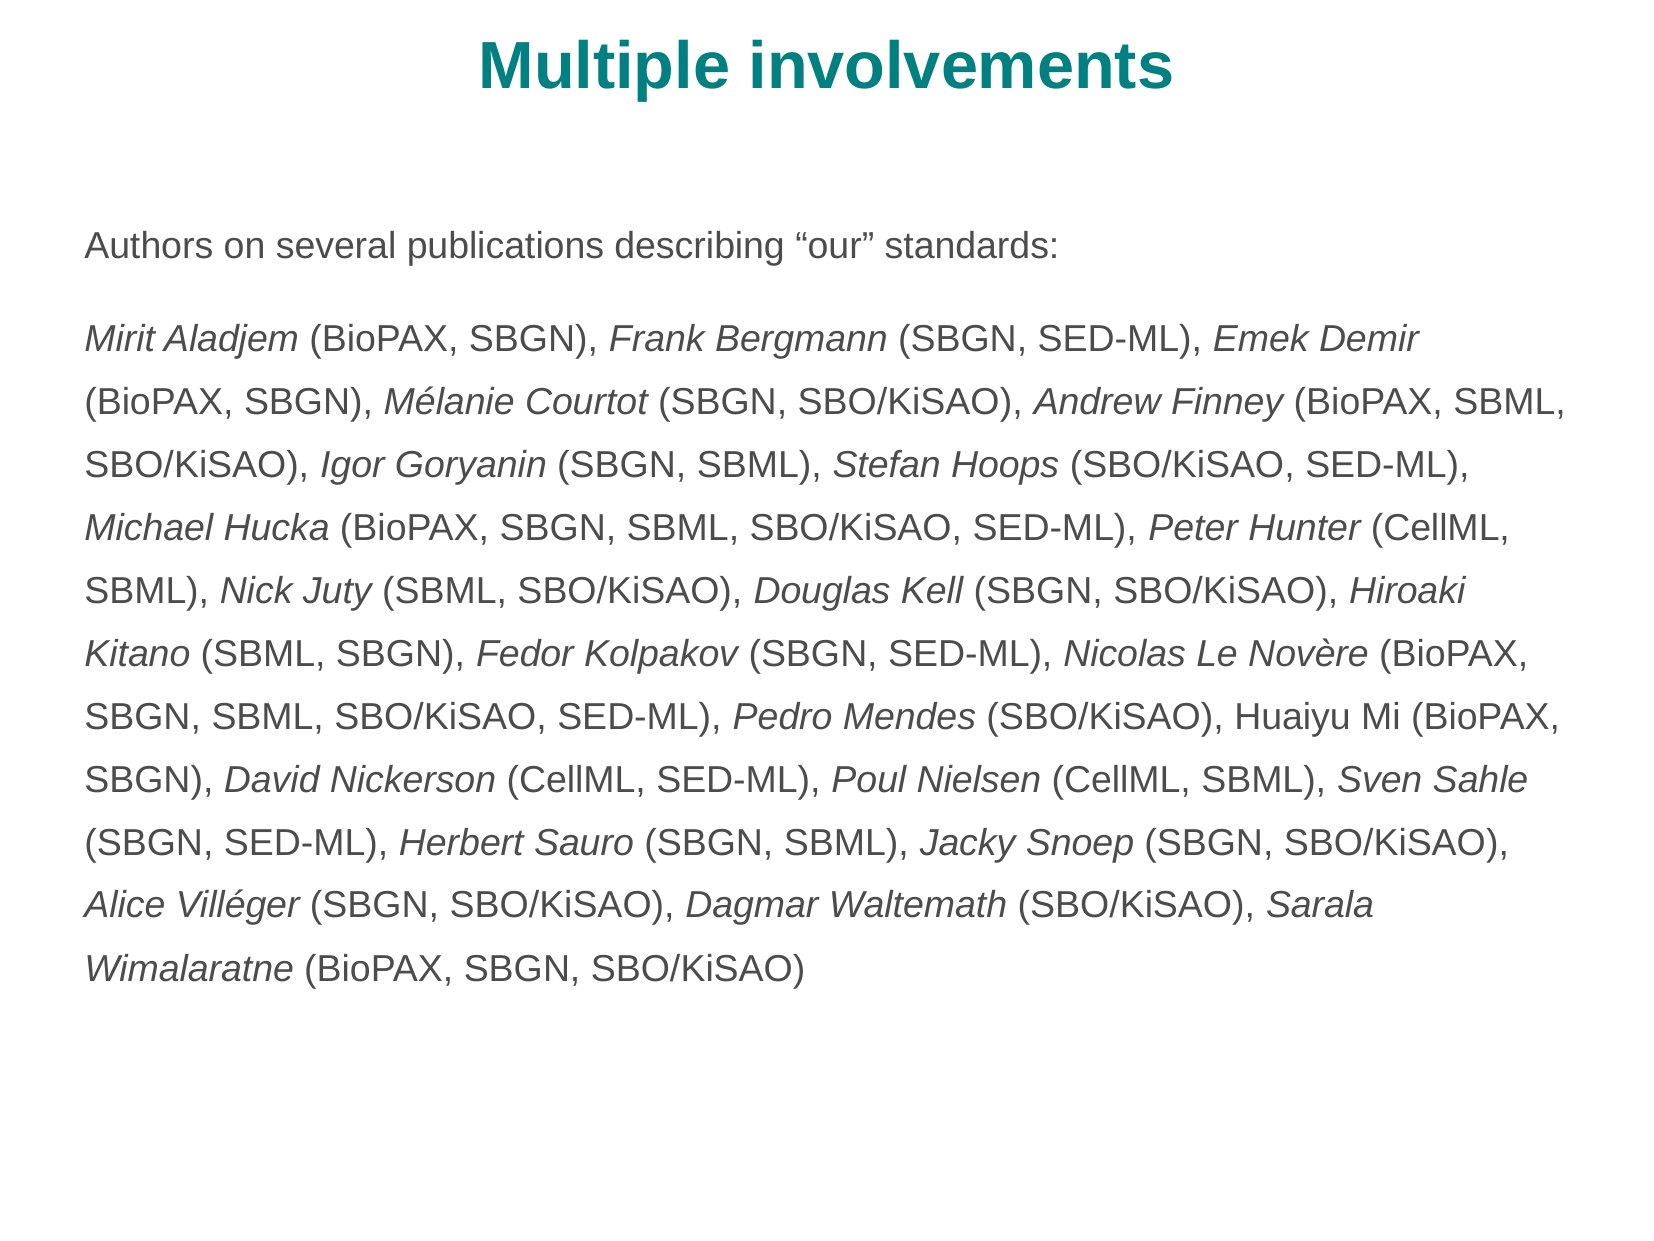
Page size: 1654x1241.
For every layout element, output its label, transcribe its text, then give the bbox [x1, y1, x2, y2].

title Multiple involvements [82, 2, 1571, 129]
list Authors on several publications describing “our” standards: Mirit Aladjem (BioPAX, SBGN), Frank Bergmann (SBGN, SED-ML), Emek Demir (BioPAX, SBGN), Mélanie Courtot (SBGN, SBO/KiSAO), Andrew Finney (BioPAX, SBML, SBO/KiSAO), Igor Goryanin (SBGN, SBML), Stefan Hoops (SBO/KiSAO, SED-ML), Michael Hucka (BioPAX, SBGN, SBML, SBO/KiSAO, SED-ML), Peter Hunter (CellML, SBML), Nick Juty (SBML, SBO/KiSAO), Douglas Kell (SBGN, SBO/KiSAO), Hiroaki Kitano (SBML, SBGN), Fedor Kolpakov (SBGN, SED-ML), Nicolas Le Novère (BioPAX, SBGN, SBML, SBO/KiSAO, SED-ML), Pedro Mendes (SBO/KiSAO), Huaiyu Mi (BioPAX, SBGN), David Nickerson (CellML, SED-ML), Poul Nielsen (CellML, SBML), Sven Sahle (SBGN, SED-ML), Herbert Sauro (SBGN, SBML), Jacky Snoep (SBGN, SBO/KiSAO), Alice Villéger (SBGN, SBO/KiSAO), Dagmar Waltemath (SBO/KiSAO), Sarala Wimalaratne (BioPAX, SBGN, SBO/KiSAO) [84, 224, 1573, 1186]
